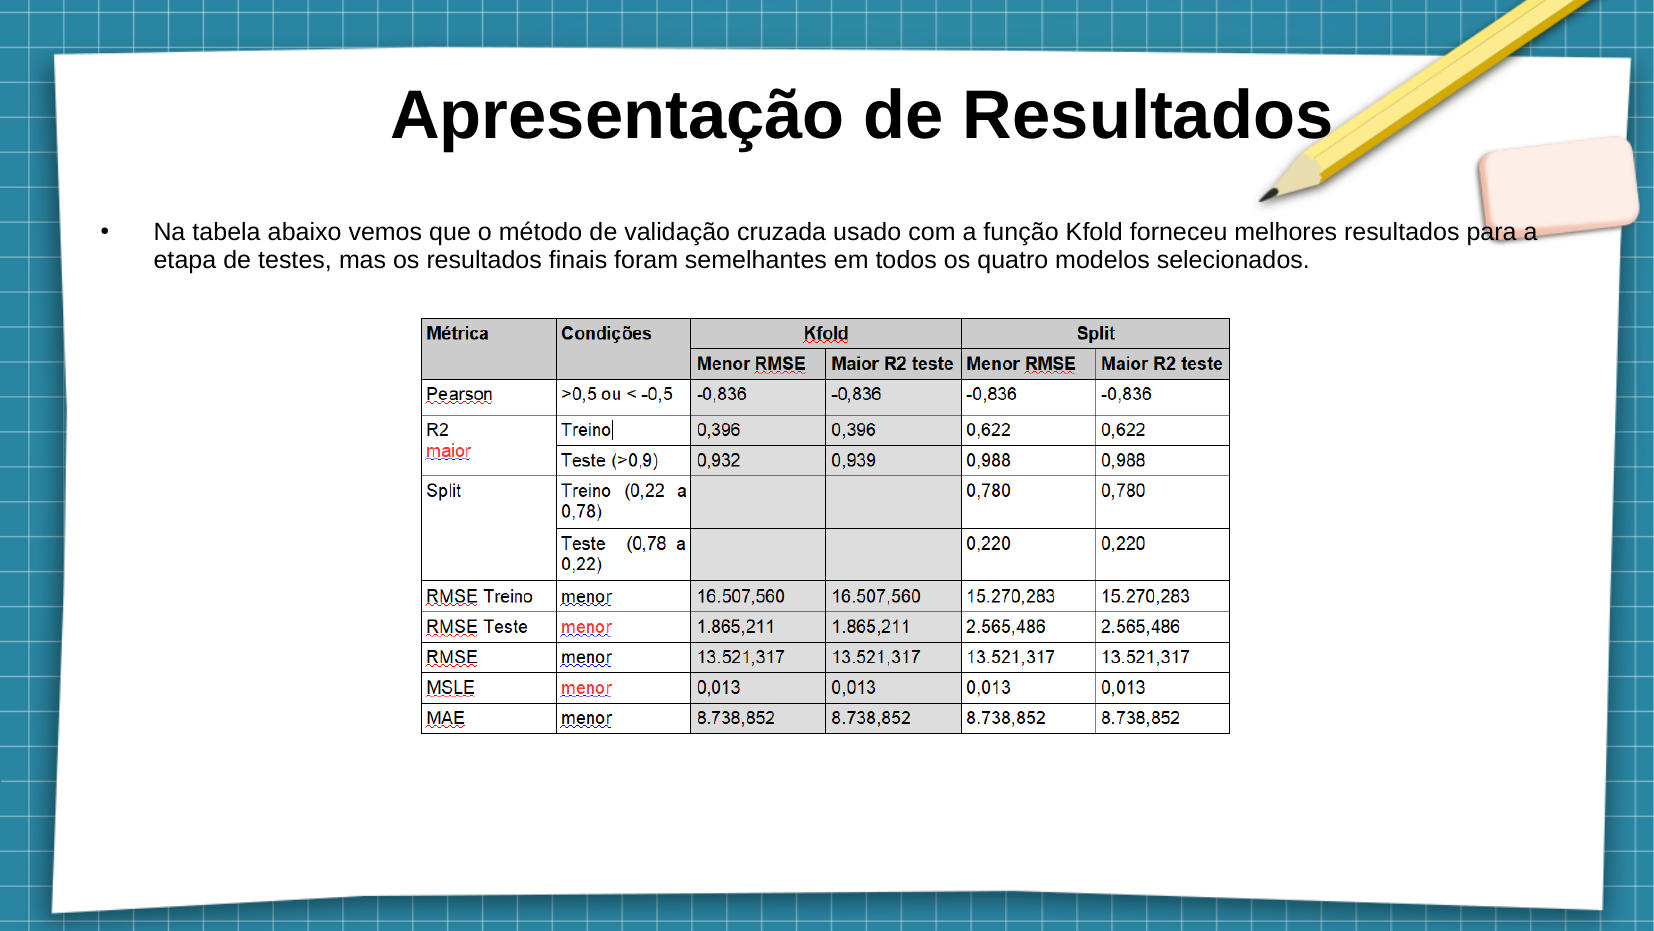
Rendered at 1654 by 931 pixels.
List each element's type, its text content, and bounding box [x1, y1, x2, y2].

title Apresentação de Resultados [82, 37, 1571, 193]
list Na tabela abaixo vemos que o método de validação cruzada usado com a função Kfold forneceu melhores resultados para a etapa de testes, mas os resultados finais foram semelhantes em todos os quatro modelos selecionados. [82, 217, 1571, 758]
picture [0, 0, 1654, 931]
